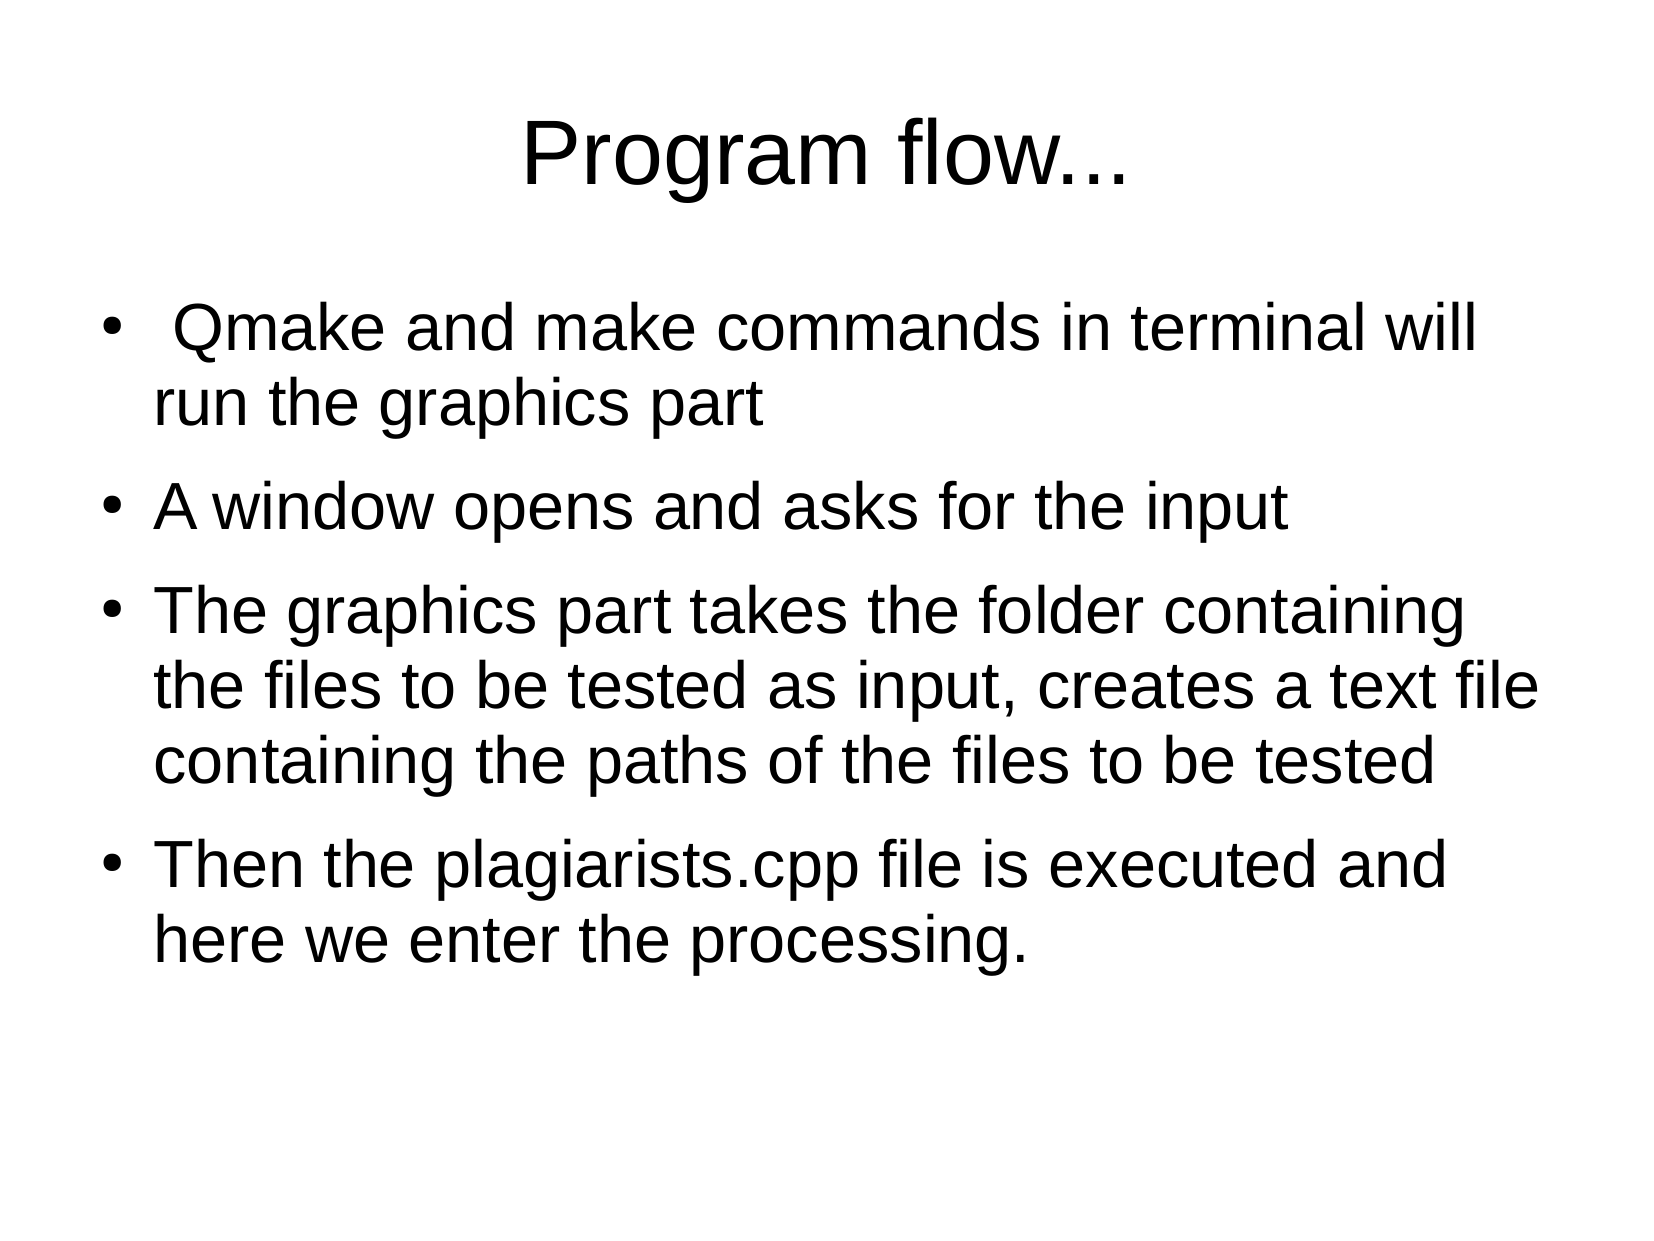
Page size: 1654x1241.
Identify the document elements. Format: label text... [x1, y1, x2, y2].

title Program flow... [82, 49, 1571, 257]
list Qmake and make commands in terminal will run the graphics part A window opens and asks for the input The graphics part takes the folder containing the files to be tested as input, creates a text file containing the paths of the files to be tested Then the plagiarists.cpp file is executed and here we enter the processing. [82, 290, 1571, 1109]
